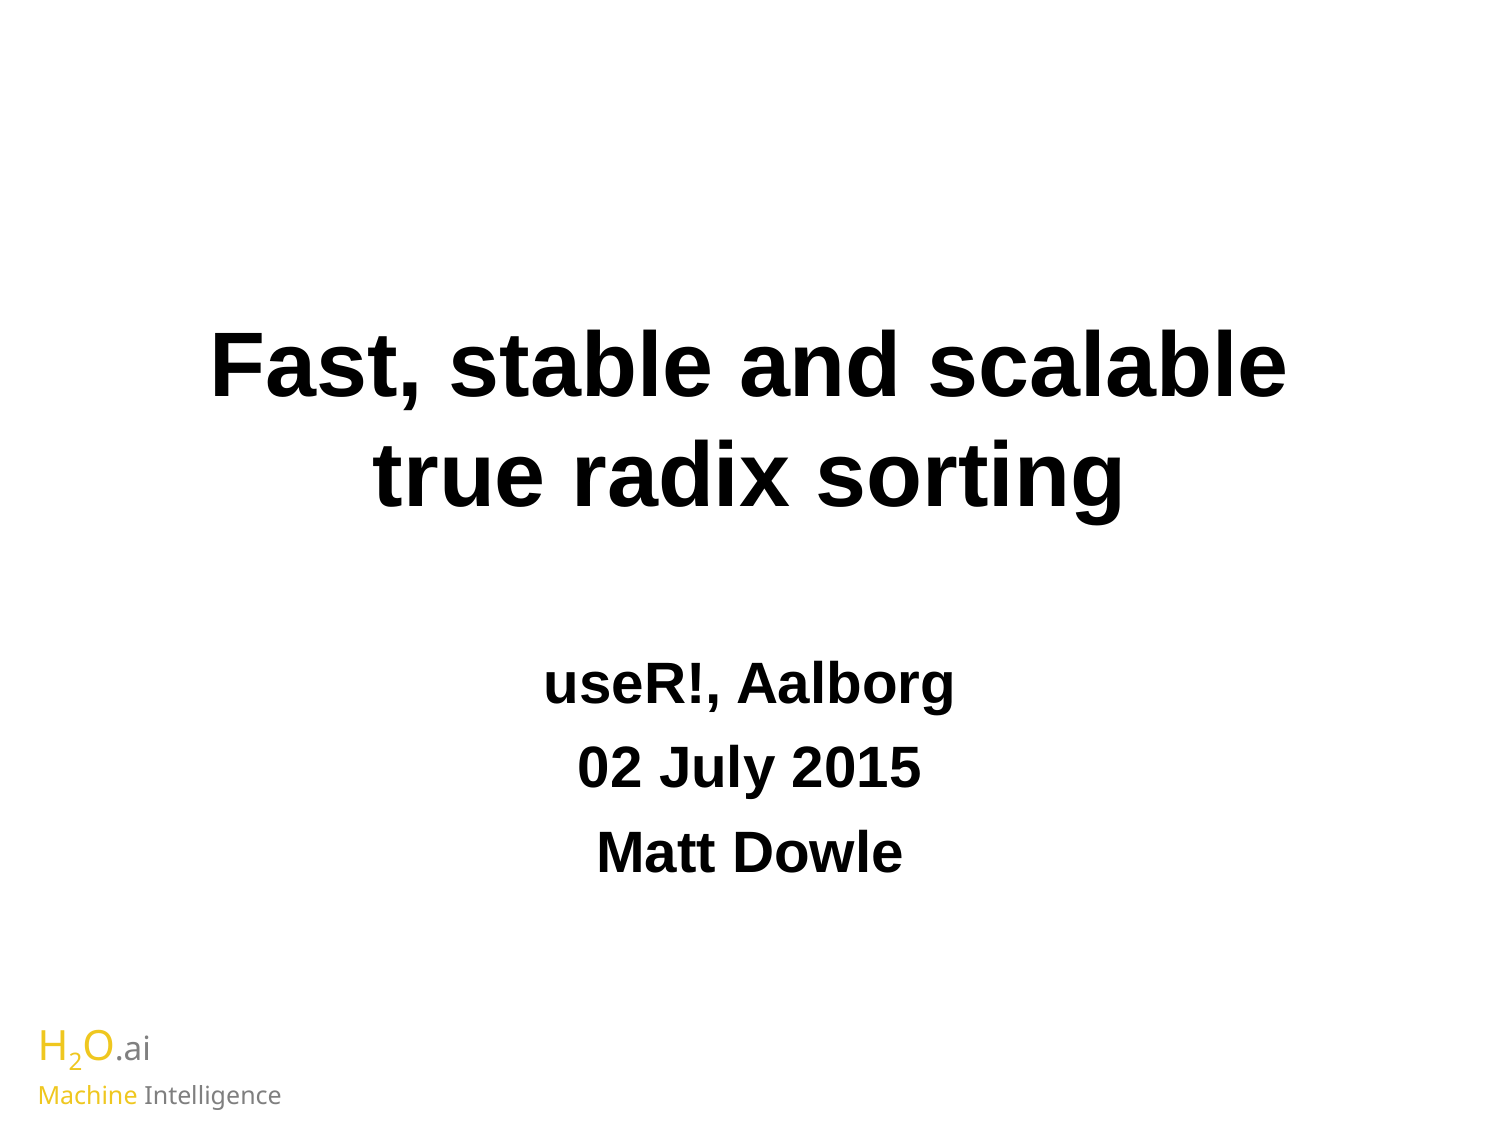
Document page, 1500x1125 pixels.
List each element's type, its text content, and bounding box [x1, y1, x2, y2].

list useR!, Aalborg 02 July 2015 Matt Dowle [120, 637, 1381, 925]
title Fast, stable and scalable true radix sorting [112, 349, 1388, 591]
